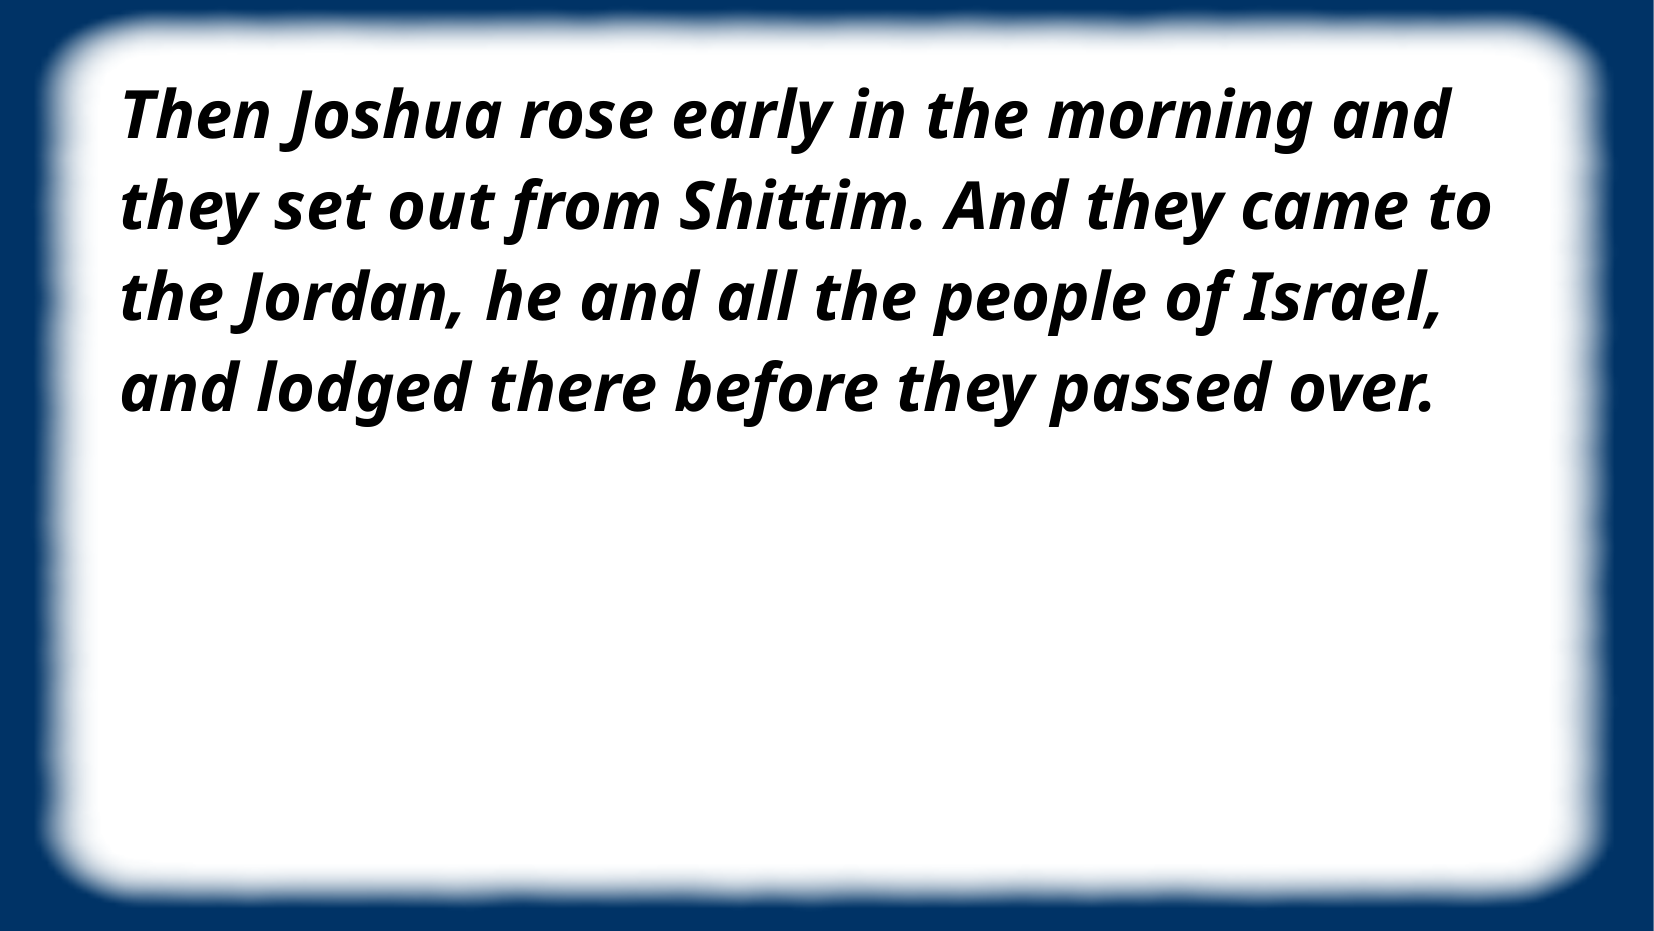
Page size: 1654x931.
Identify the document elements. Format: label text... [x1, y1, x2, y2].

picture [0, 0, 1654, 931]
text_box Then Joshua rose early in the morning and they set out from Shittim. And they came to the Jordan, he and all the people of Israel, and lodged there before they passed over. [105, 60, 1546, 430]
